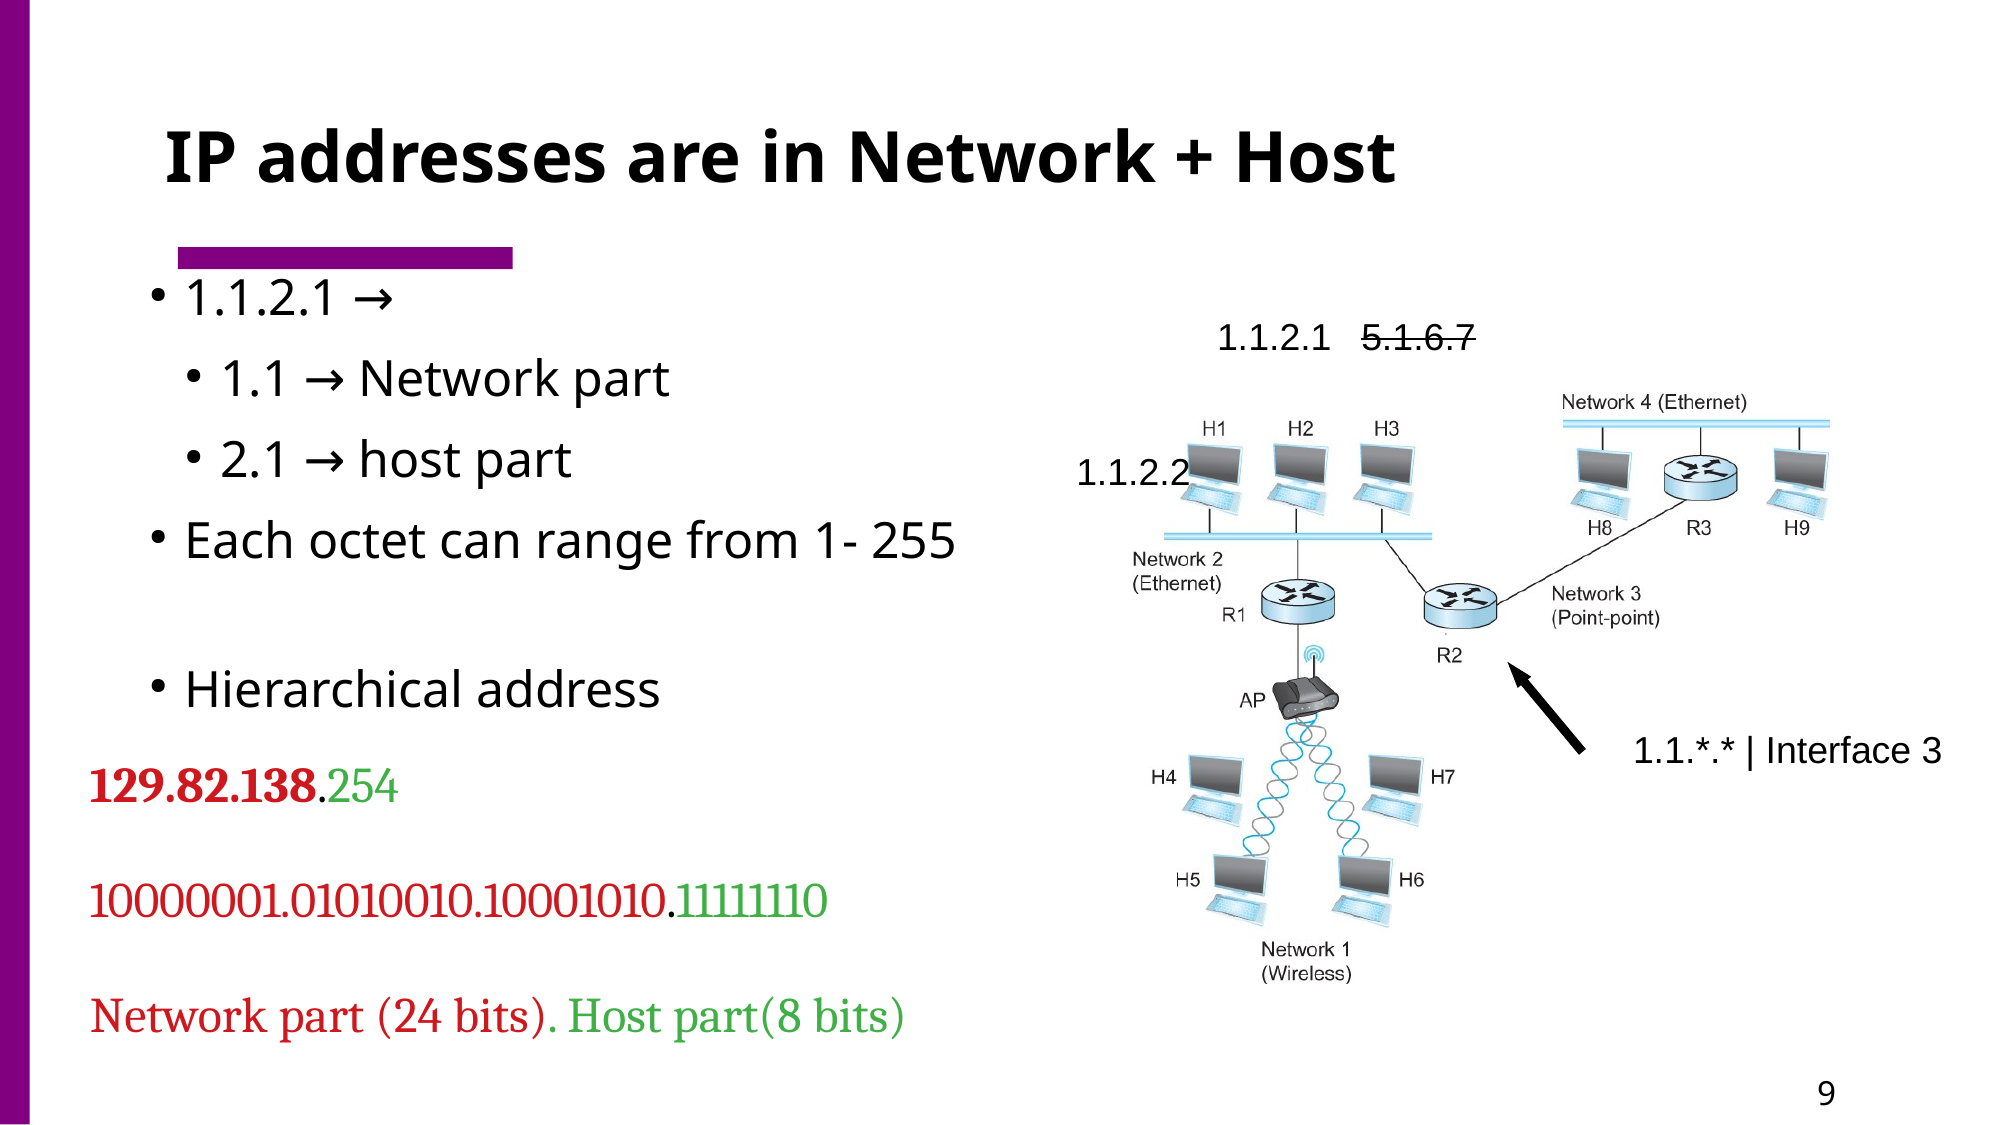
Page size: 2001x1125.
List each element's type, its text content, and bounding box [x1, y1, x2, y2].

text_box 129.82.138.254 10000001.01010010.10001010.11111110 Network part (24 bits). Host part(8 bits) [75, 750, 1096, 1125]
text_box 1.1.2.1 [1202, 308, 1347, 366]
text_box 1.1.2.1 → 1.1 → Network part 2.1 → host part Each octet can range from 1- 255 Hierarchical address [63, 254, 1921, 1087]
text_box 1.1.*.* | Interface 3 [1618, 721, 1988, 779]
text_box 5.1.6.7 [1347, 308, 1491, 366]
picture [1132, 391, 1830, 984]
text_box IP addresses are in Network + Host [151, 0, 1849, 212]
text_box 1.1.2.2 [1061, 443, 1206, 501]
